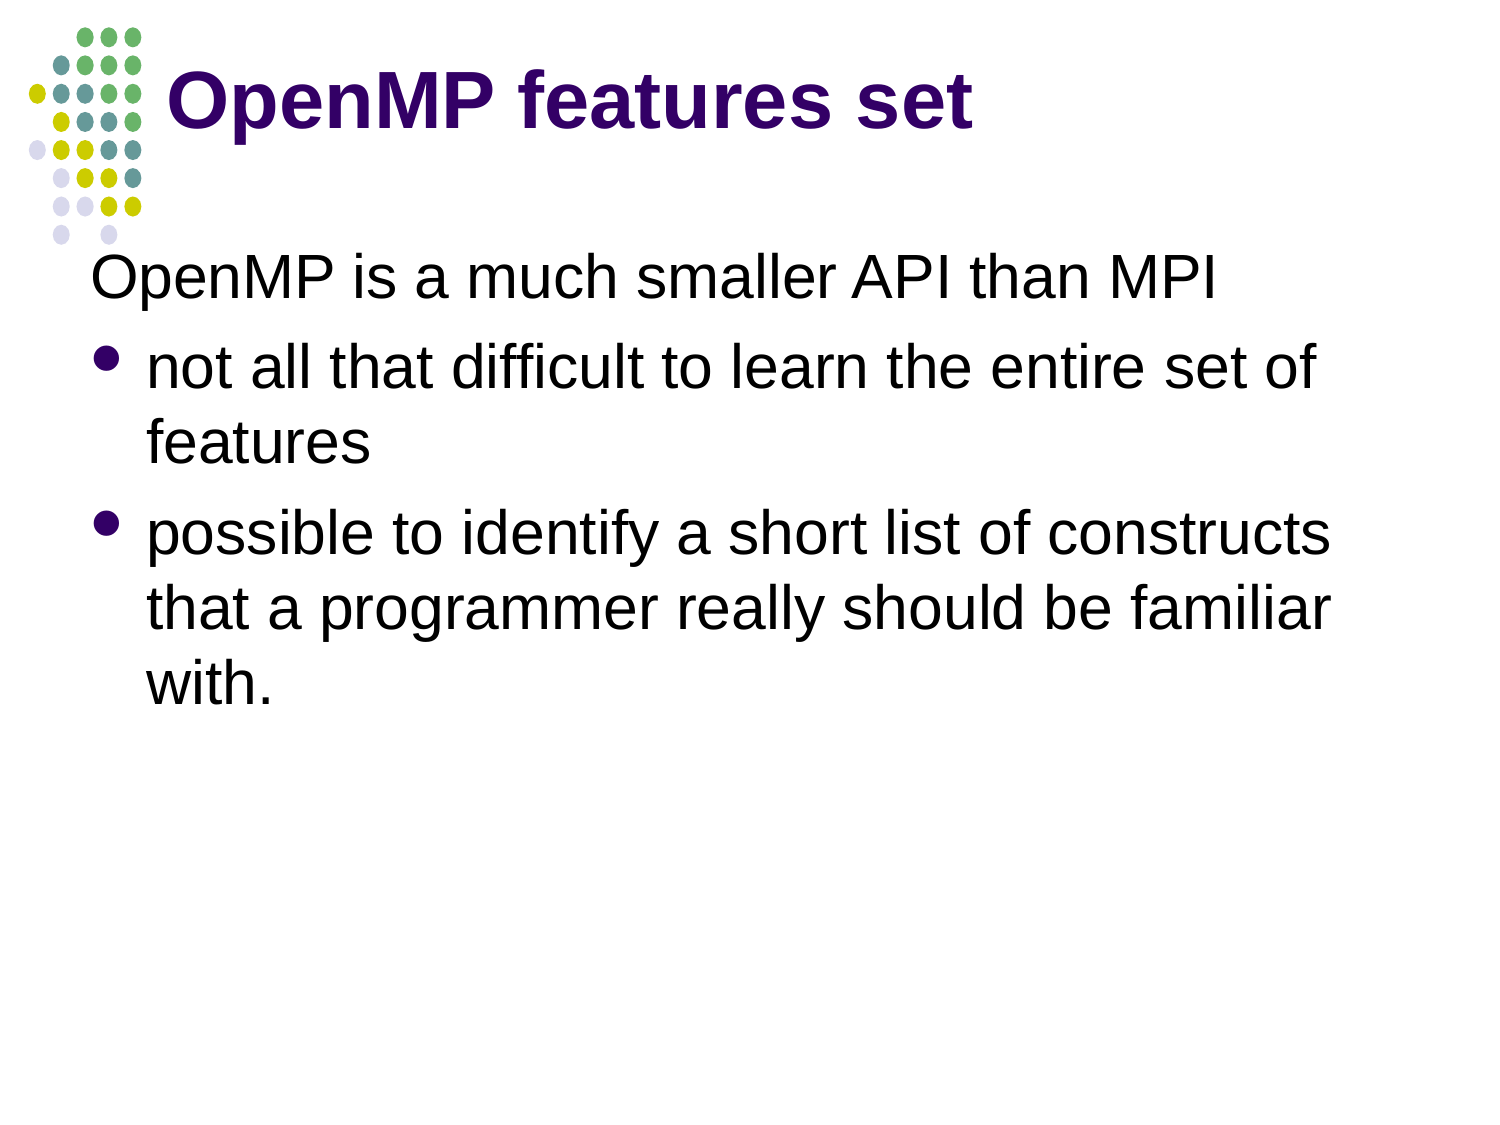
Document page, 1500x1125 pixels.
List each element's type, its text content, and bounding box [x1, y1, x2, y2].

title OpenMP features set [151, 40, 1390, 176]
list OpenMP is a much smaller API than MPI not all that difficult to learn the entire set of features possible to identify a short list of constructs that a programmer really should be familiar with. [75, 228, 1426, 1006]
